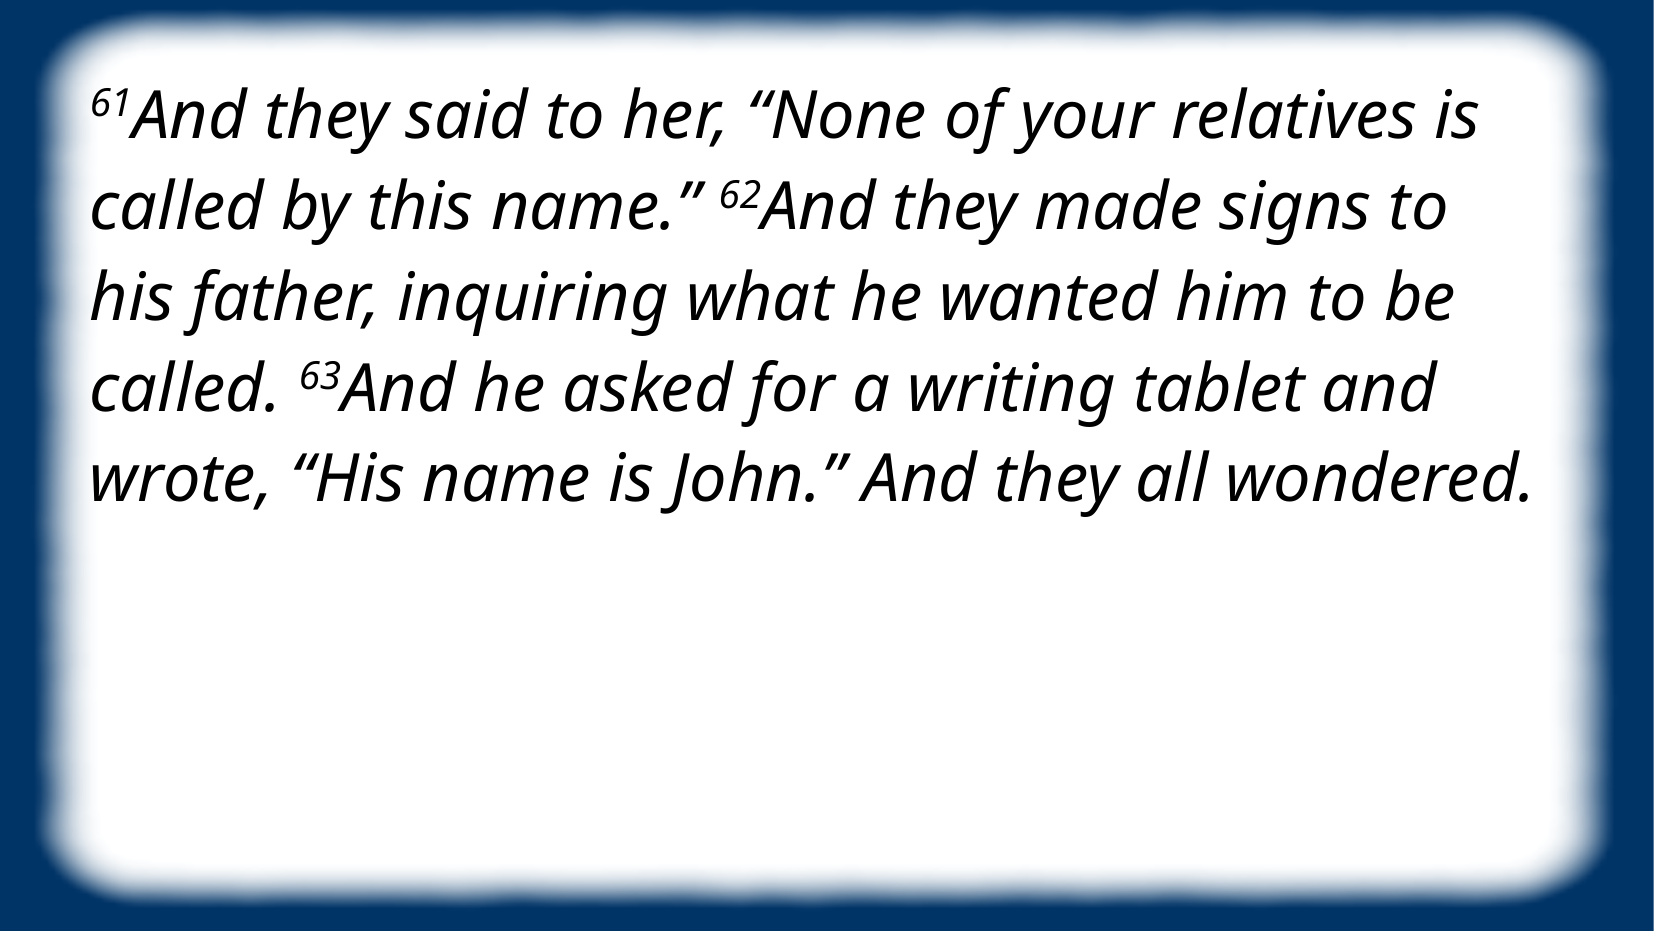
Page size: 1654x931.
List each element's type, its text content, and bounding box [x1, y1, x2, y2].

text_box 61And they said to her, “None of your relatives is called by this name.” 62And they made signs to his father, inquiring what he wanted him to be called. 63And he asked for a writing tablet and wrote, “His name is John.” And they all wondered. [75, 60, 1561, 608]
picture [0, 0, 1654, 931]
